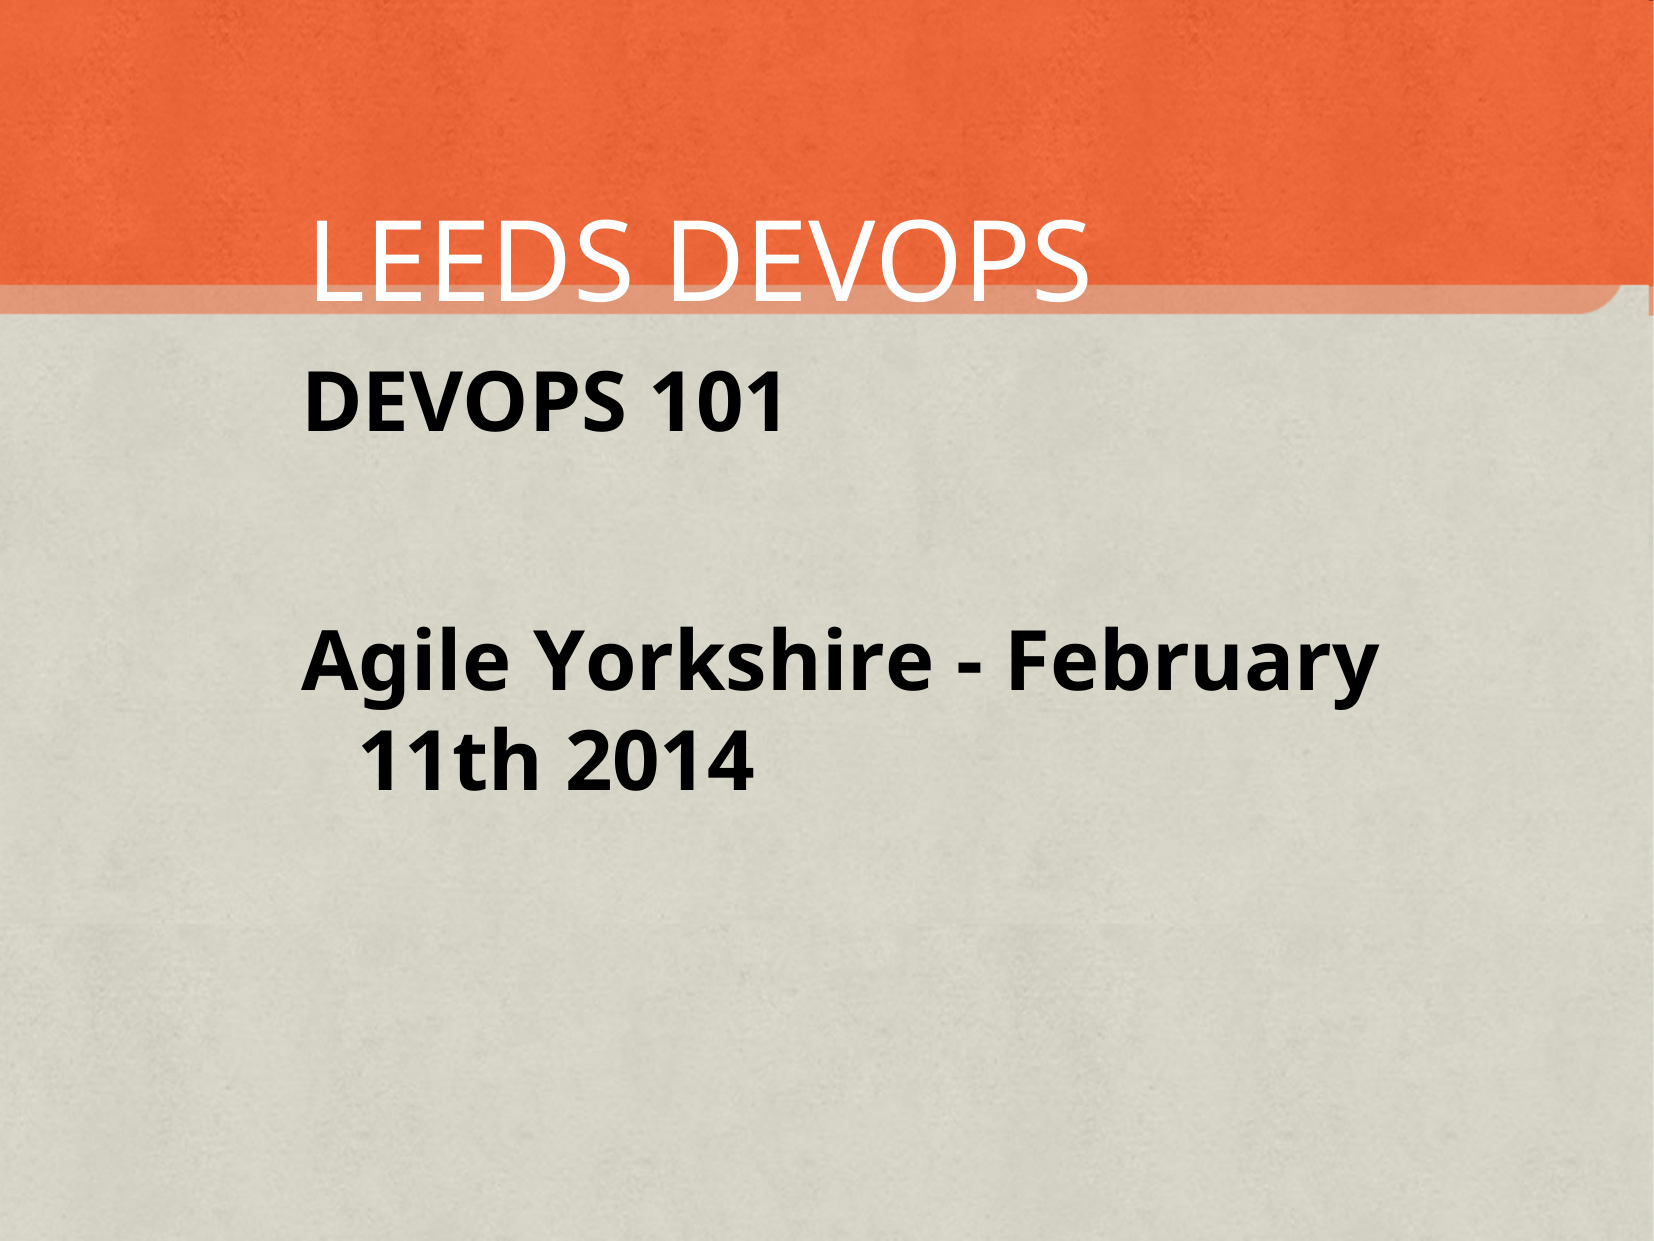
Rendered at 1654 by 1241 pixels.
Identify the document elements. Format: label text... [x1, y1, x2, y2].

list DEVOPS 101 Agile Yorkshire - February 11th 2014 [301, 348, 1538, 1068]
title LEEDS DEVOPS [306, 189, 1654, 317]
picture [0, 0, 1654, 1241]
